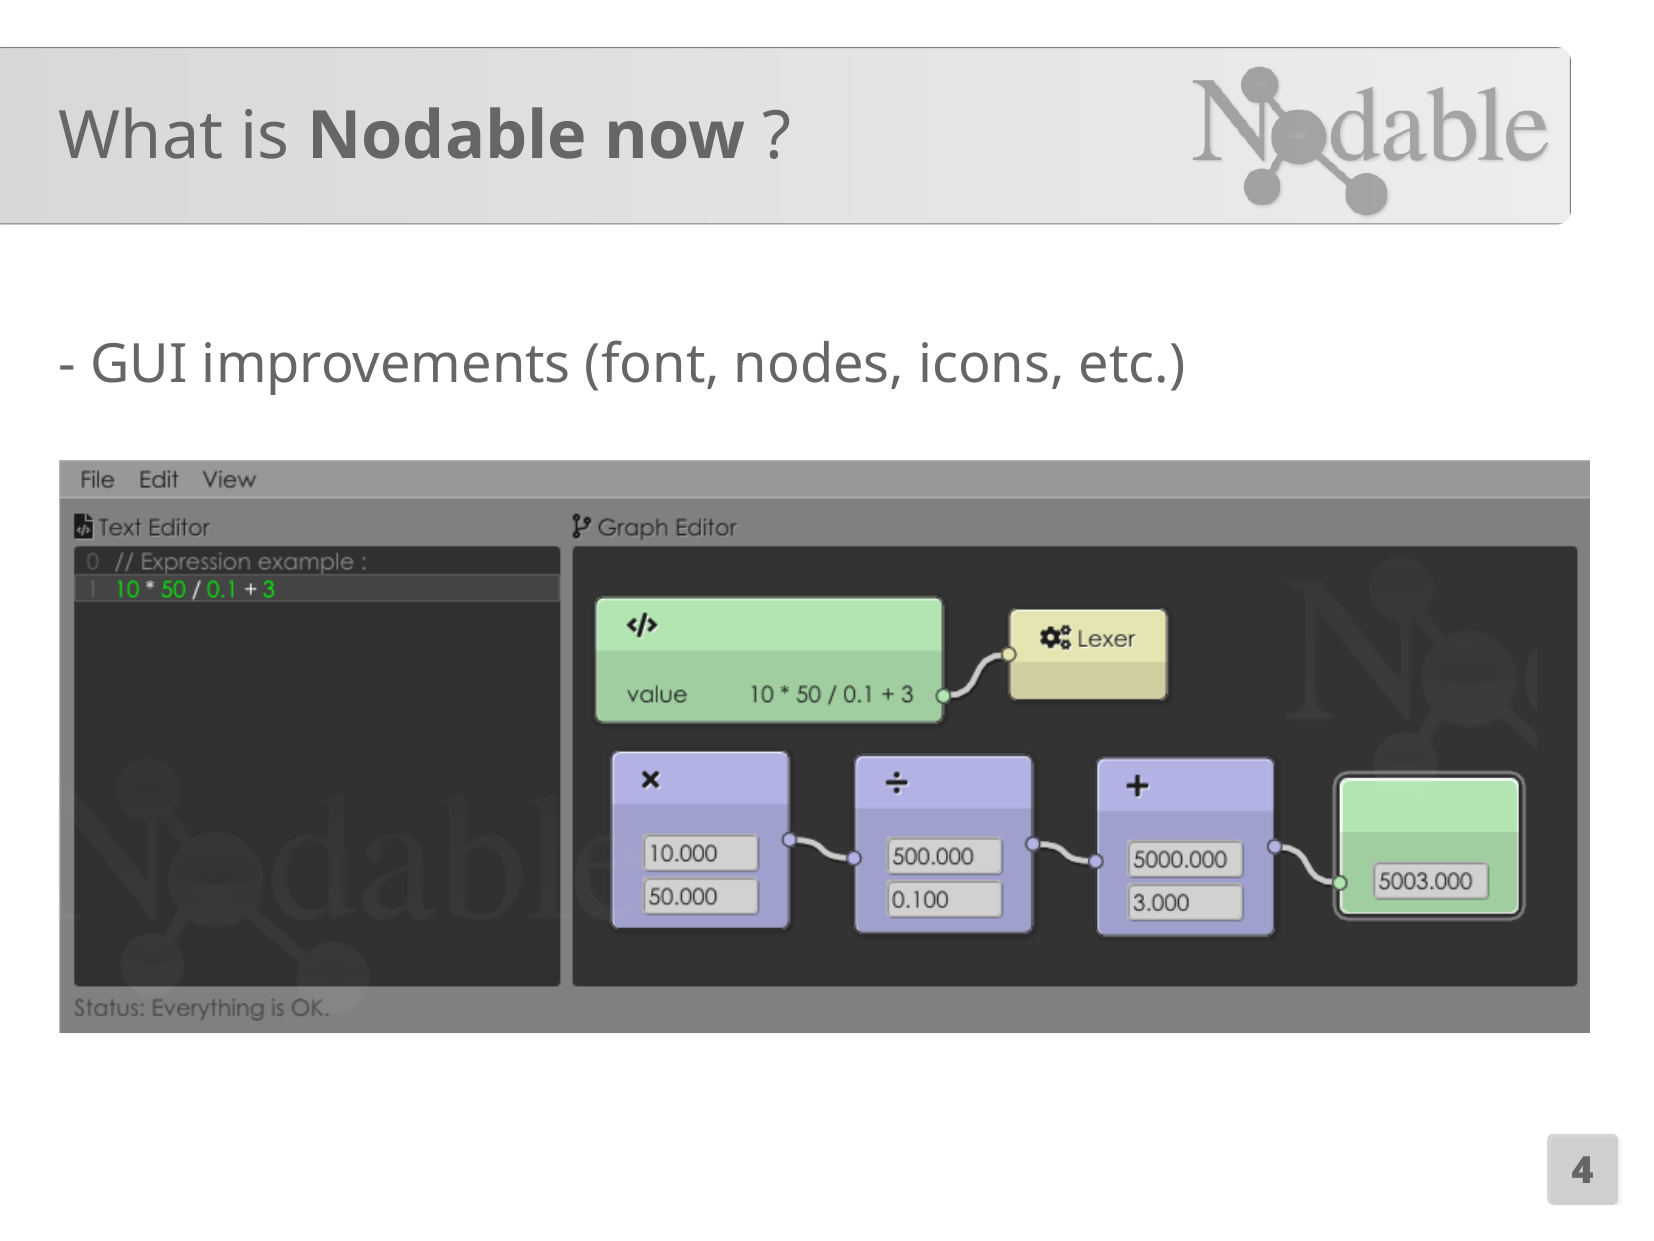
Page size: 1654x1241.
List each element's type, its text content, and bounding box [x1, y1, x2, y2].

picture [59, 460, 1590, 1033]
title What is Nodable now ? [59, 59, 1075, 207]
list - GUI improvements (font, nodes, icons, etc.) [59, 324, 1384, 438]
